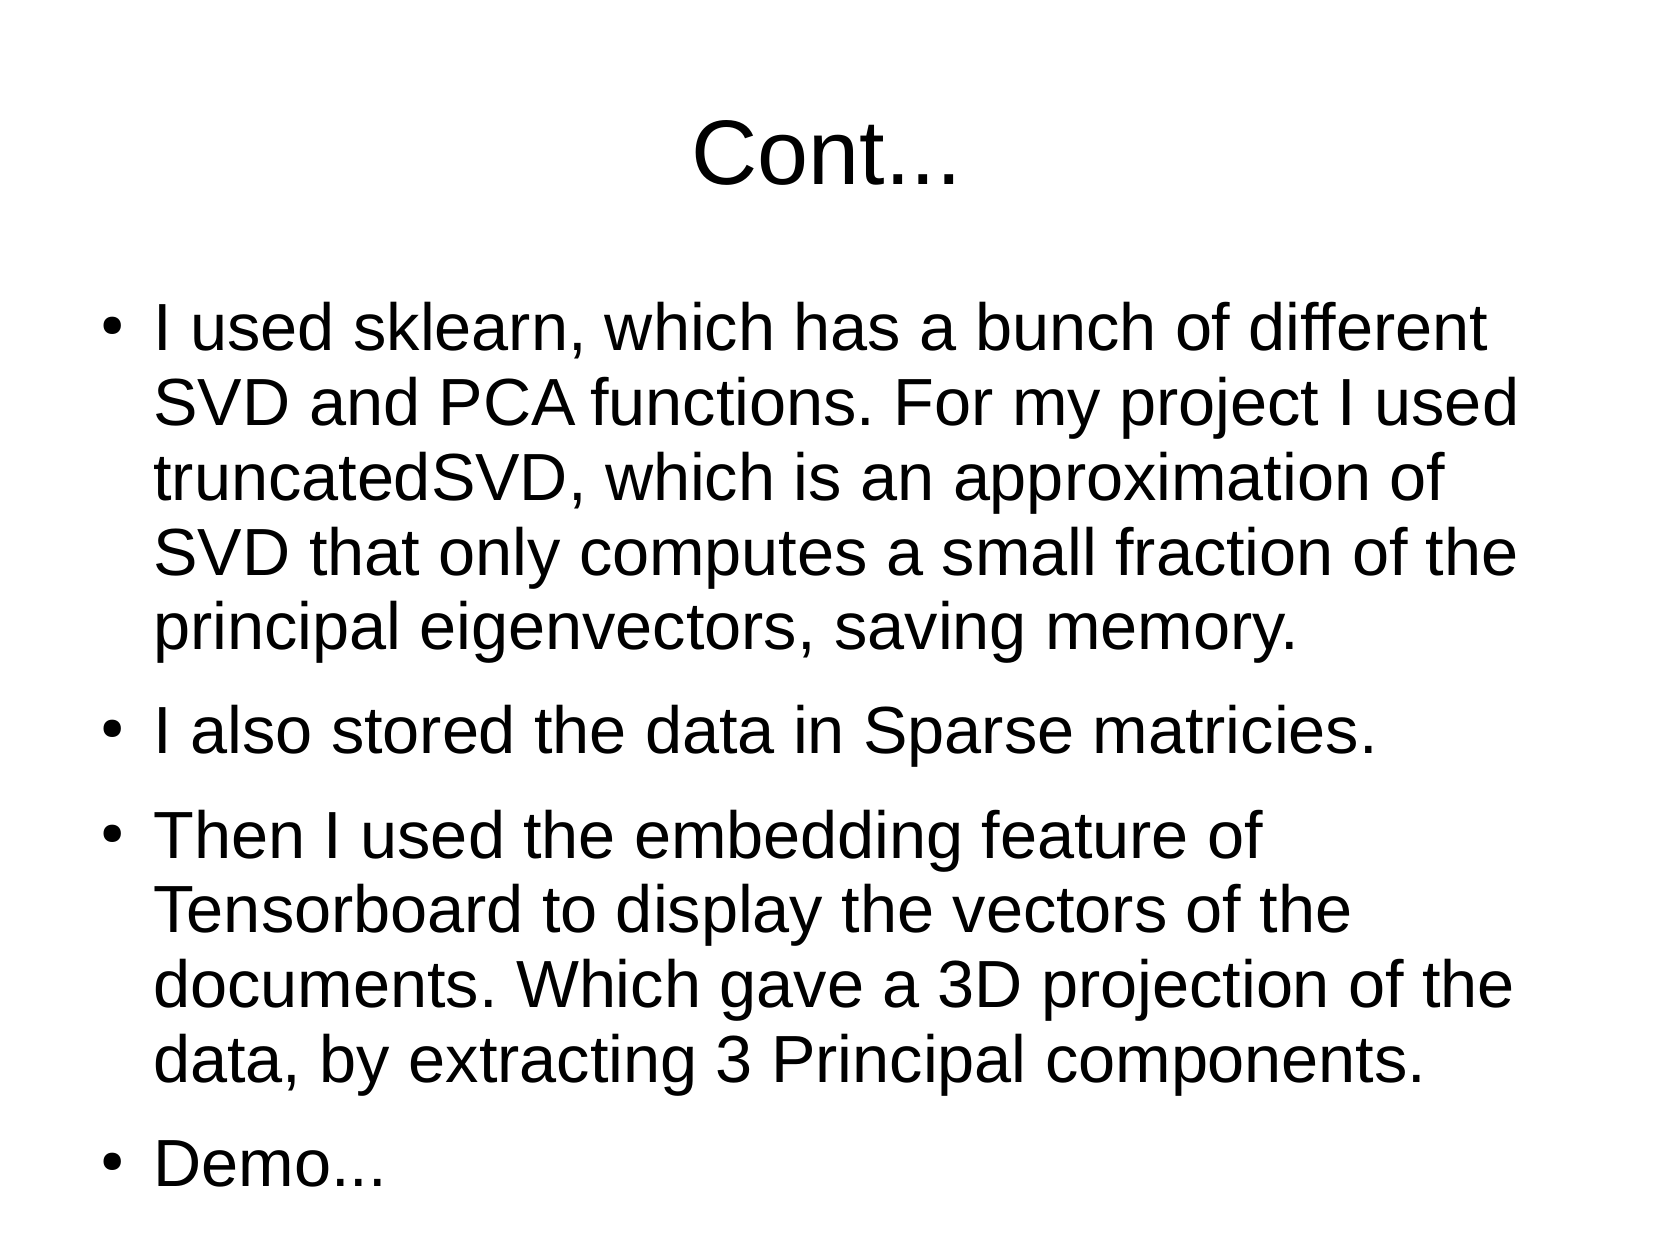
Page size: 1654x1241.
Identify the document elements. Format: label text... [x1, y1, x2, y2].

list I used sklearn, which has a bunch of different SVD and PCA functions. For my project I used truncatedSVD, which is an approximation of SVD that only computes a small fraction of the principal eigenvectors, saving memory. I also stored the data in Sparse matricies. Then I used the embedding feature of Tensorboard to display the vectors of the documents. Which gave a 3D projection of the data, by extracting 3 Principal components. Demo... [82, 290, 1571, 1202]
title Cont... [82, 49, 1571, 257]
